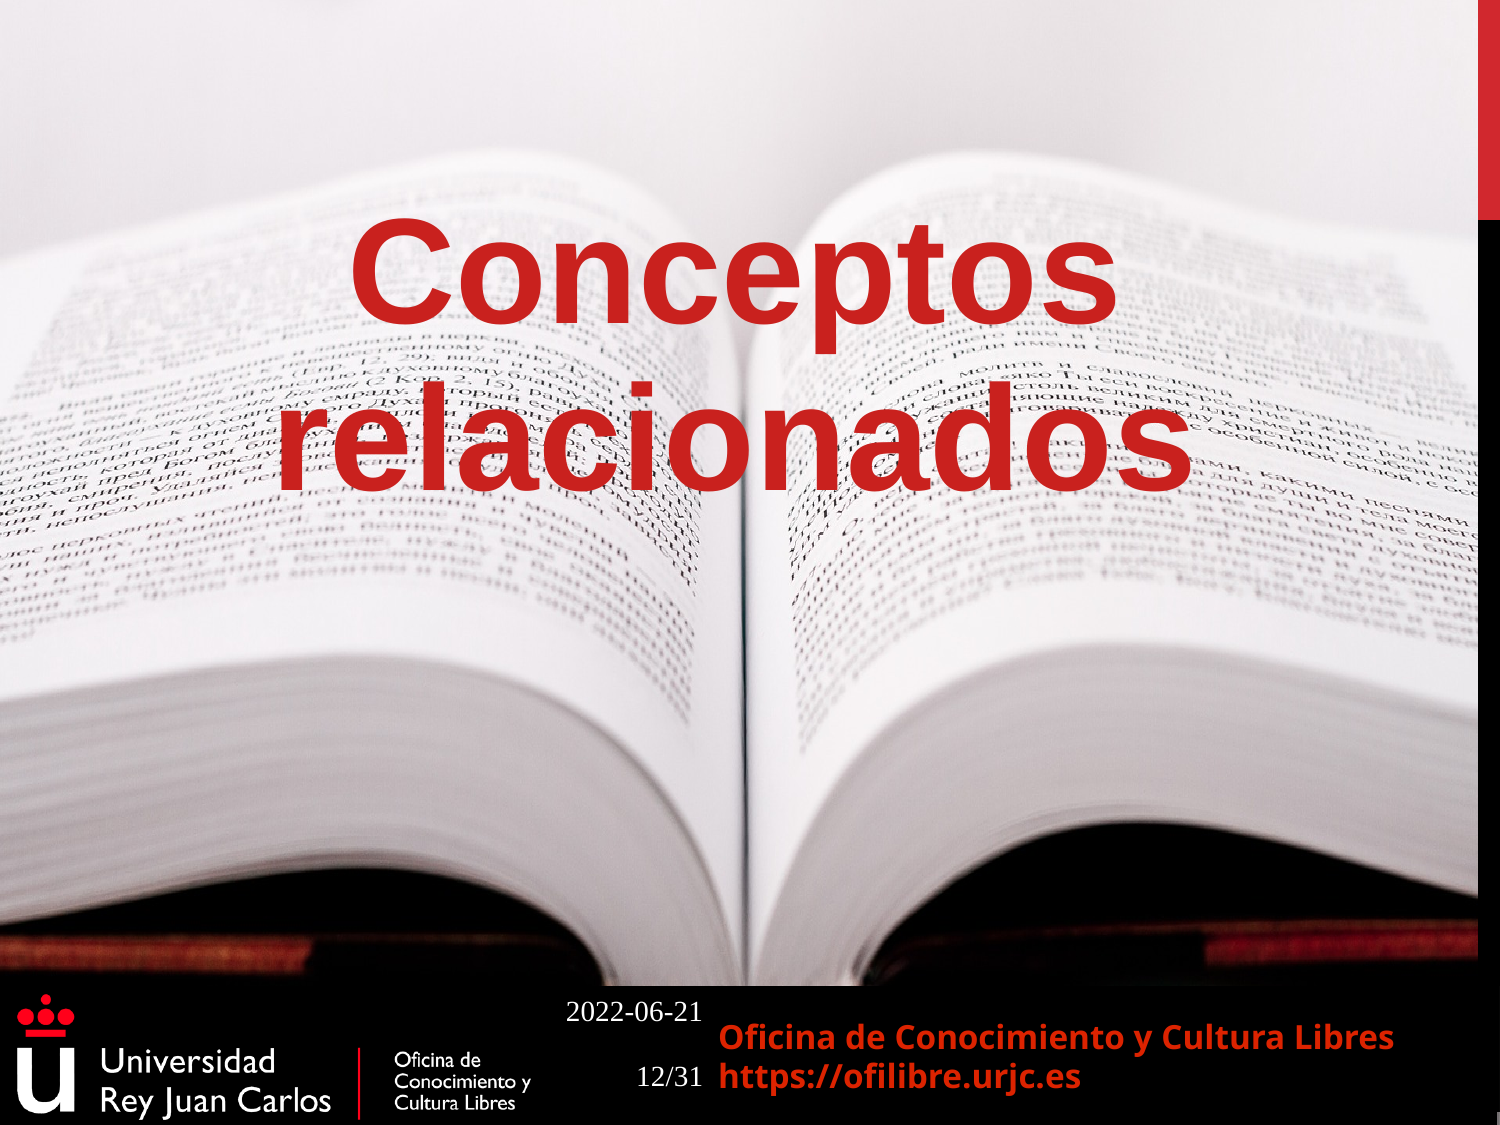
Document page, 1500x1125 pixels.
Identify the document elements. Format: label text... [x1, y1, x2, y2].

picture [17, 994, 531, 1120]
picture [0, 0, 1478, 986]
text_box Conceptos relacionados [120, 179, 1351, 530]
title [75, 389, 1425, 578]
